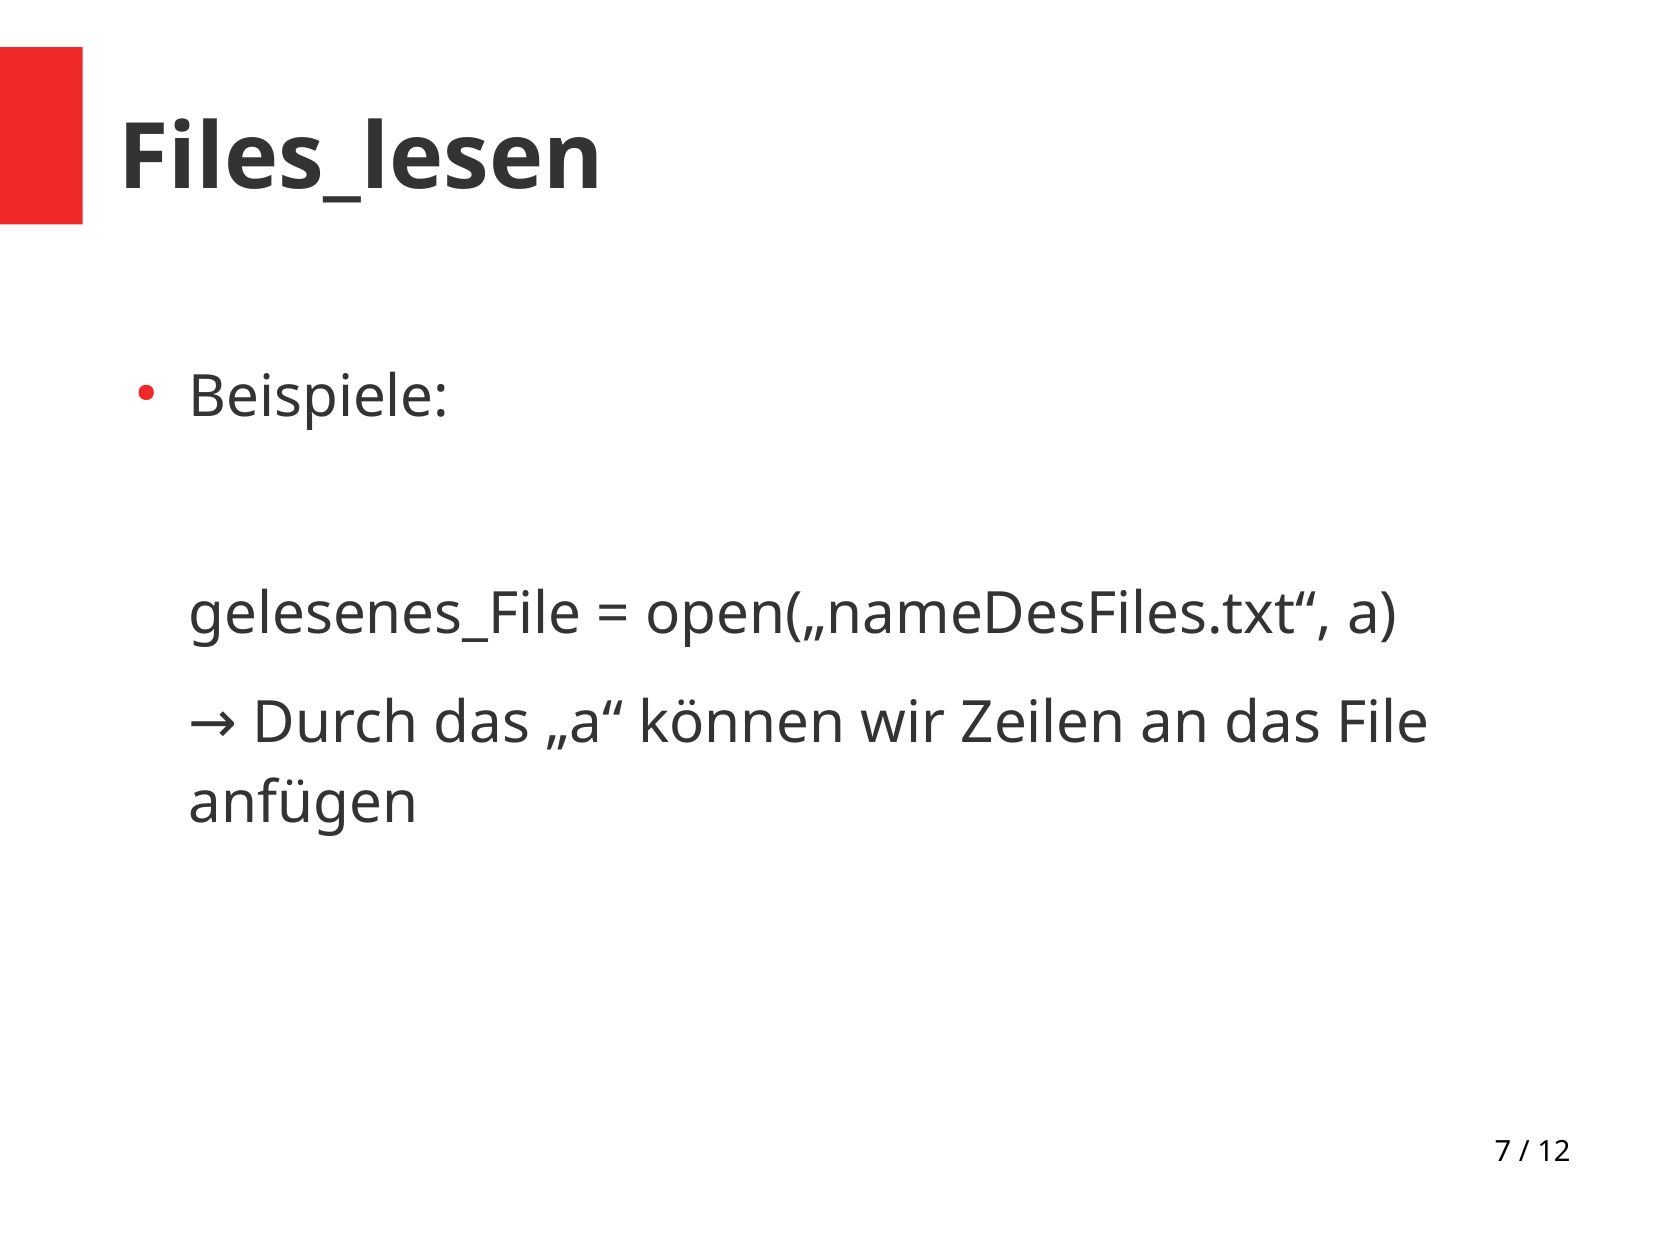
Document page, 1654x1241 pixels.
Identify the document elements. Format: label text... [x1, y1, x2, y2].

list Beispiele: gelesenes_File = open(„nameDesFiles.txt“, a) → Durch das „a“ können wir Zeilen an das File anfügen [118, 354, 1536, 1074]
title Files_lesen [118, 49, 1571, 257]
